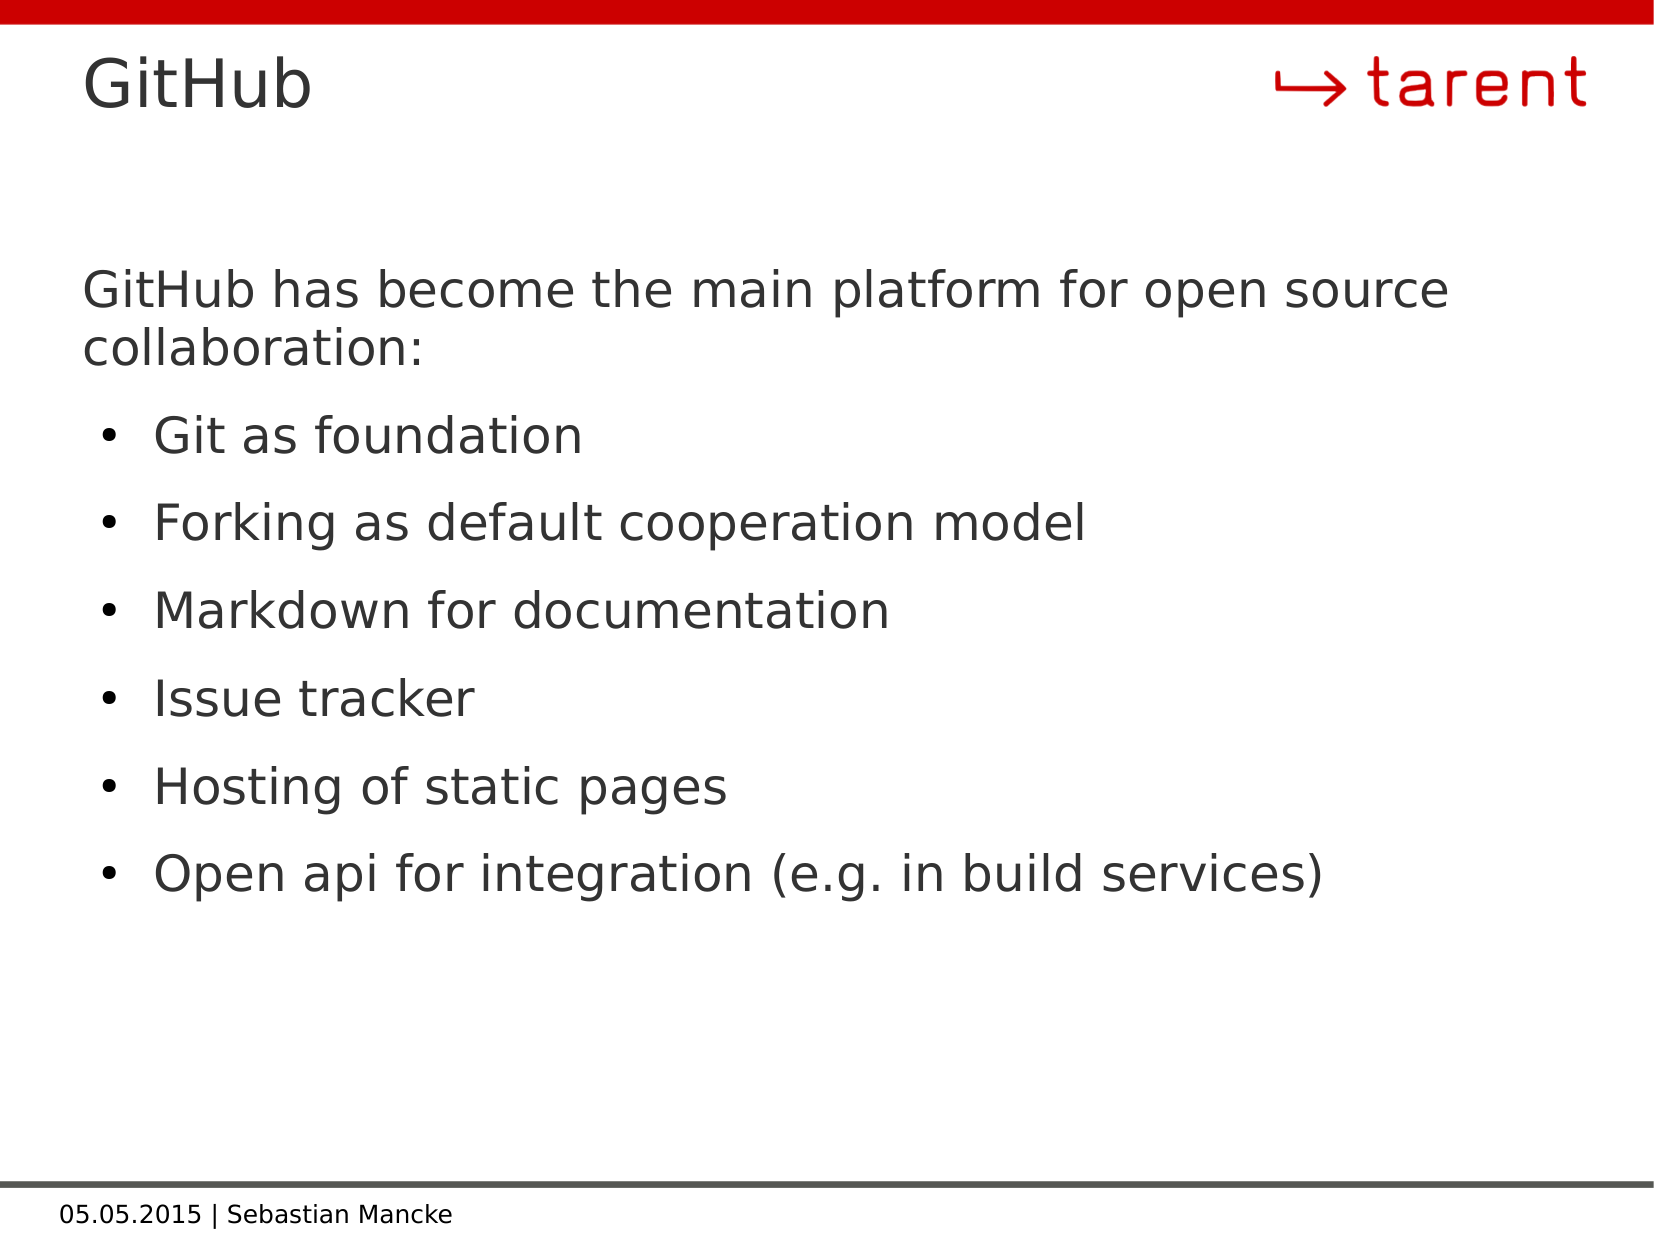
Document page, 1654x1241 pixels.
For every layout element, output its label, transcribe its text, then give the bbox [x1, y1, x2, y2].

picture [1571, 51, 1612, 120]
picture [0, 0, 1654, 26]
picture [0, 1181, 1654, 1188]
title GitHub [82, 35, 1571, 134]
list GitHub has become the main platform for open source collaboration: Git as foundation Forking as default cooperation model Markdown for documentation Issue tracker Hosting of static pages Open api for integration (e.g. in build services) [82, 260, 1571, 1112]
